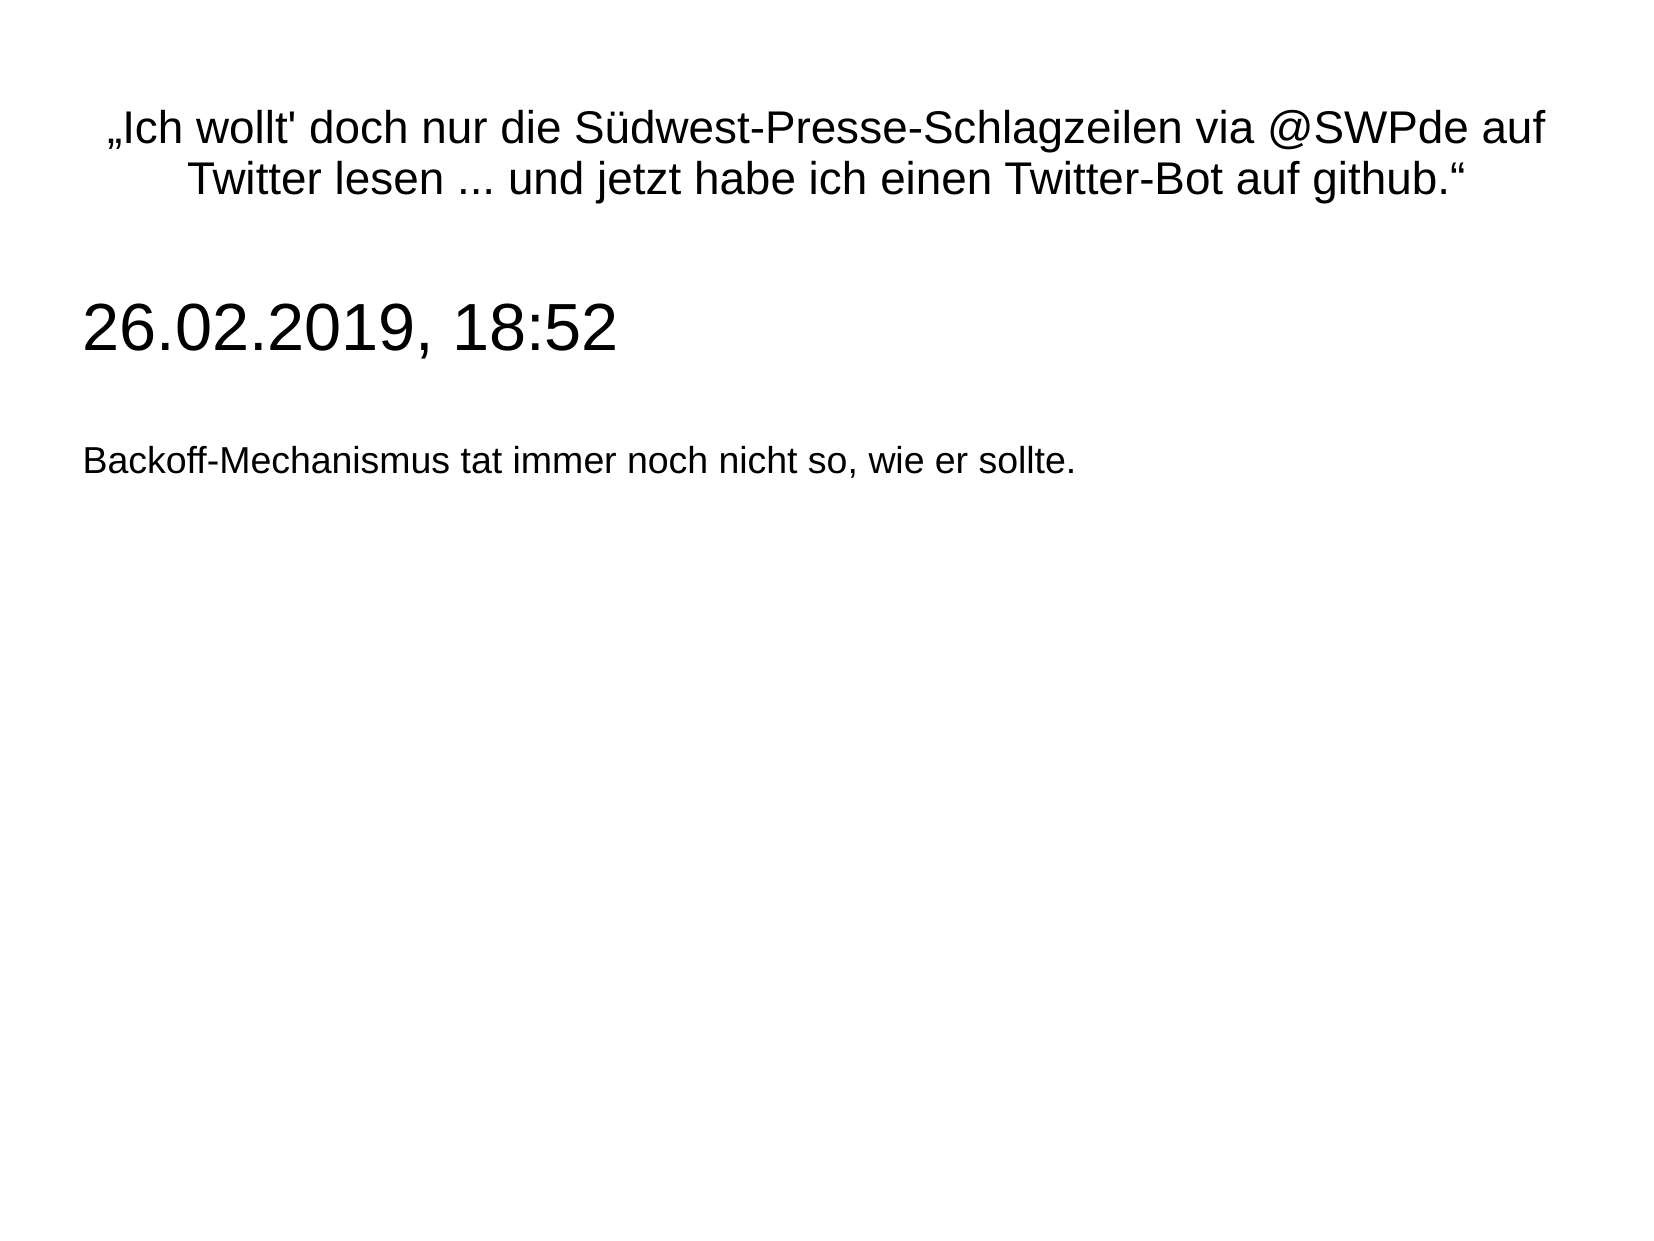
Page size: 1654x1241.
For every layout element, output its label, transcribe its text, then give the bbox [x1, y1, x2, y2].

subtitle 26.02.2019, 18:52 Backoff-Mechanismus tat immer noch nicht so, wie er sollte. [82, 290, 1571, 1010]
title „Ich wollt' doch nur die Südwest-Presse-Schlagzeilen via @SWPde auf Twitter lesen ... und jetzt habe ich einen Twitter-Bot auf github.“ [82, 49, 1571, 257]
